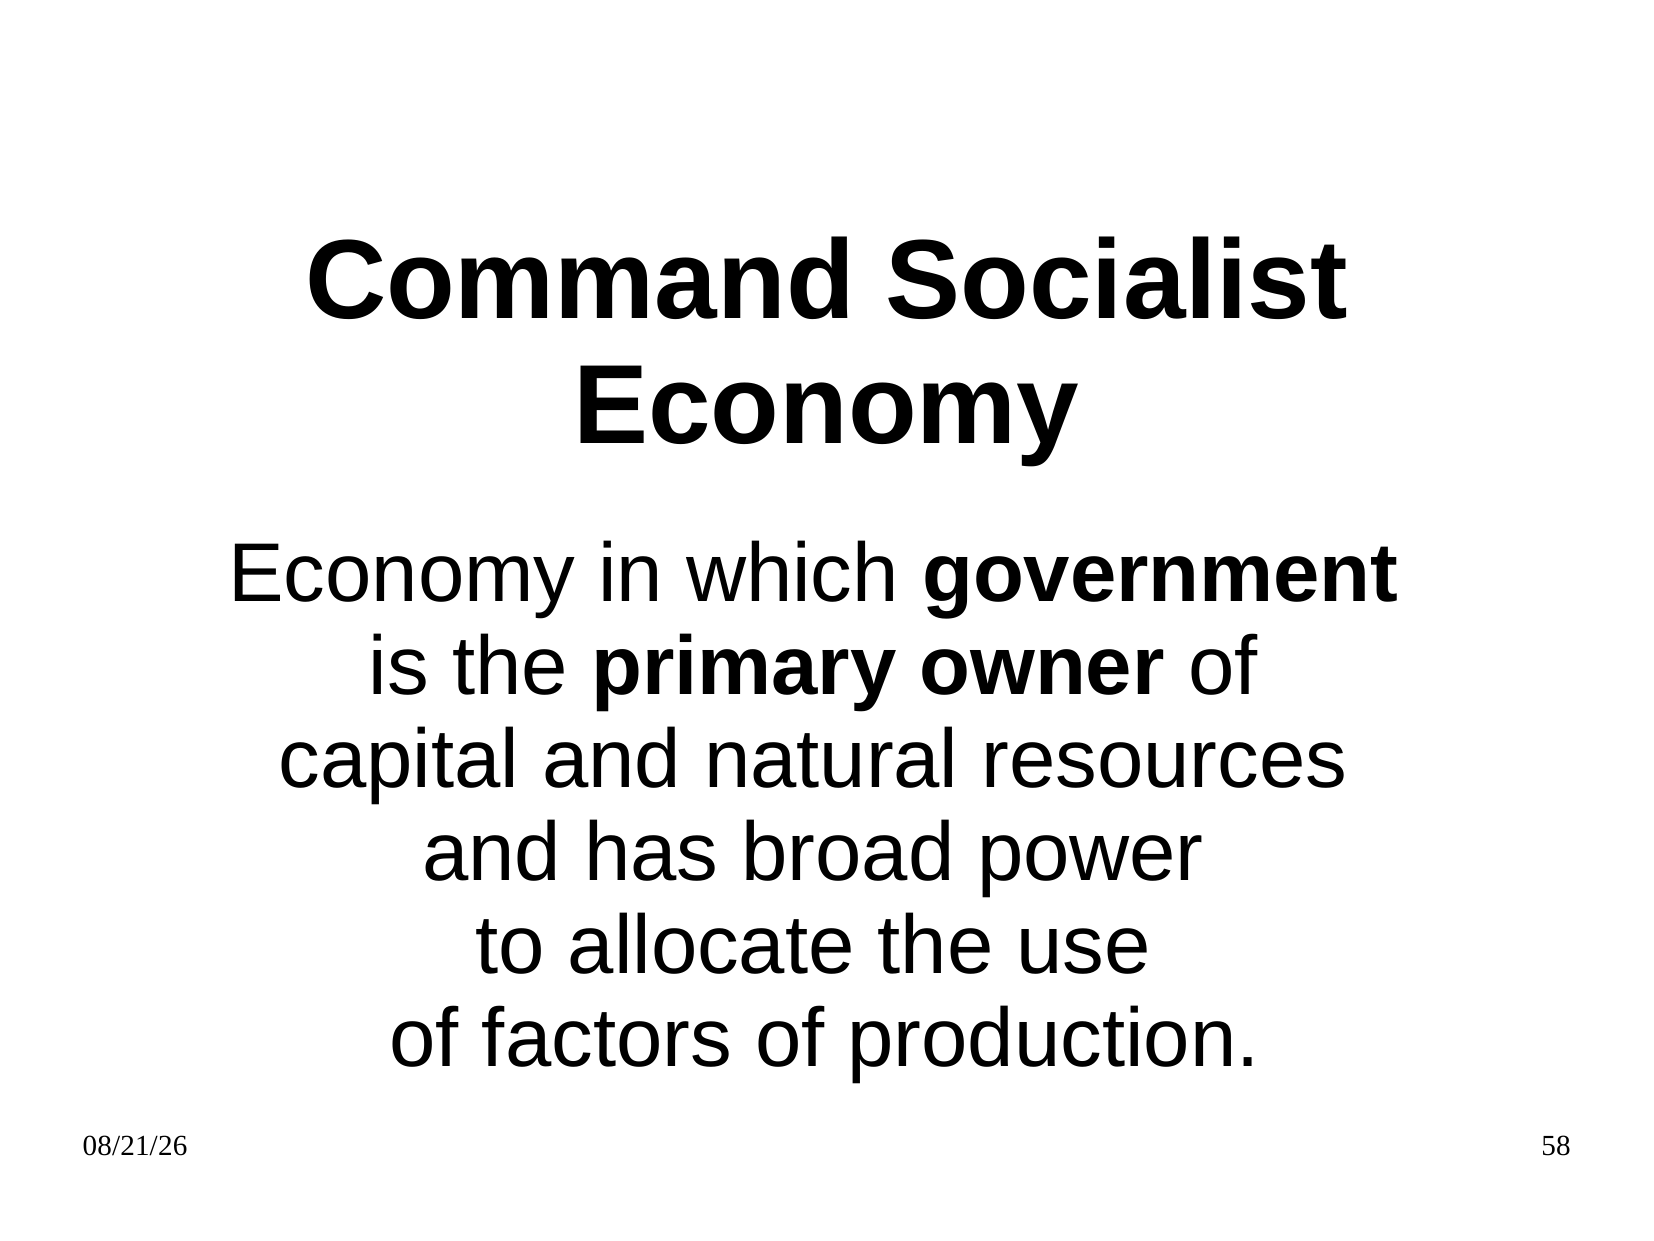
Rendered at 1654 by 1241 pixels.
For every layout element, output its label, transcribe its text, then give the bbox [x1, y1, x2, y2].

title Command Socialist Economy [82, 216, 1571, 468]
subtitle Economy in which government is the primary owner of capital and natural resources and has broad power to allocate the use of factors of production. [80, 526, 1570, 1085]
